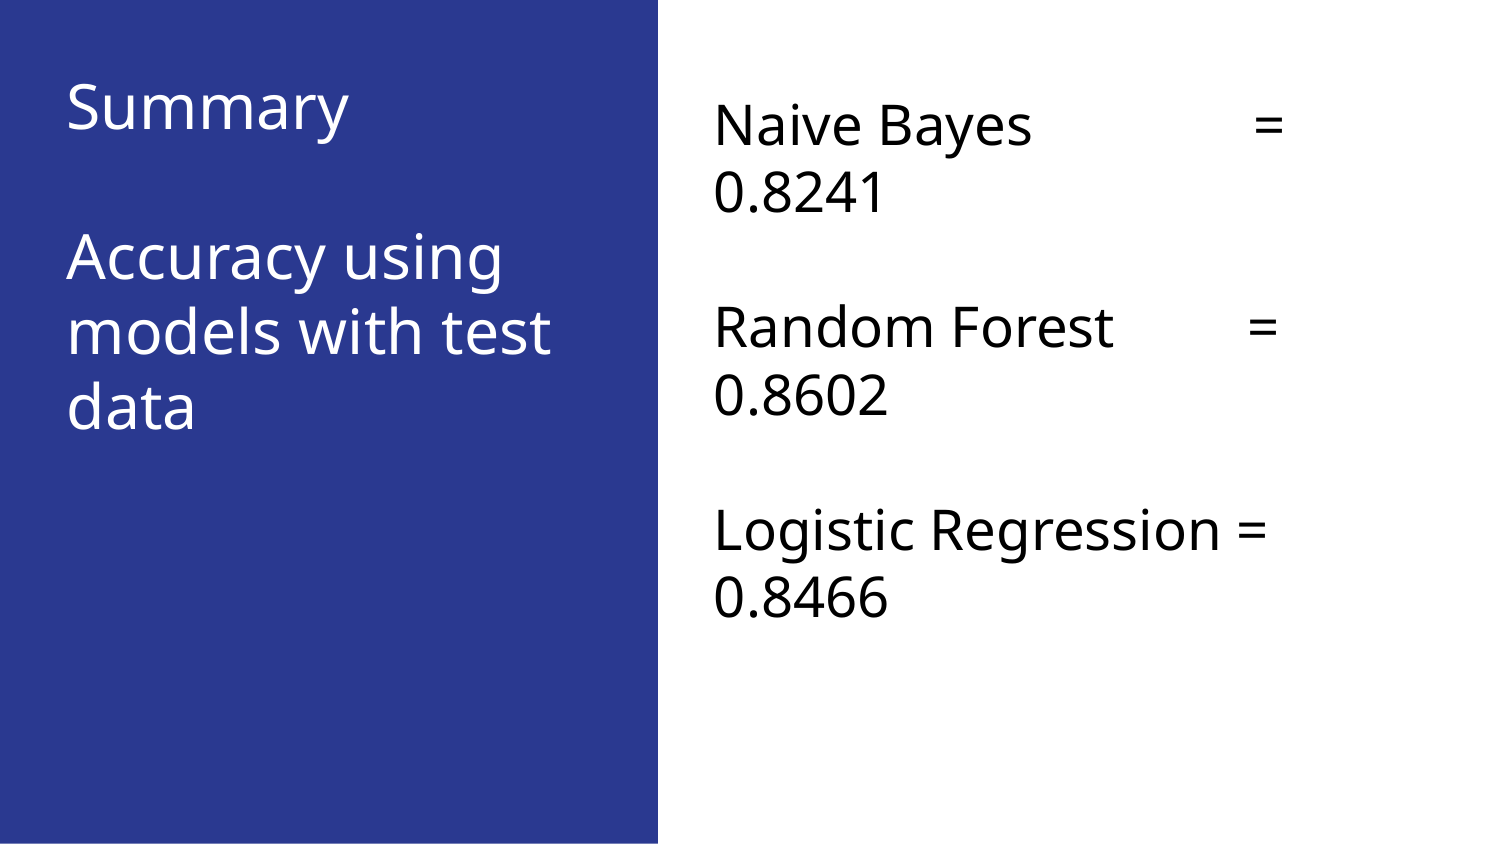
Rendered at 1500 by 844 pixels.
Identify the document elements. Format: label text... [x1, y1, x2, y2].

text_box Naive Bayes = 0.8241 Random Forest = 0.8602 Logistic Regression = 0.8466 [698, 74, 1469, 720]
title Summary Accuracy using models with test data [51, 52, 581, 548]
